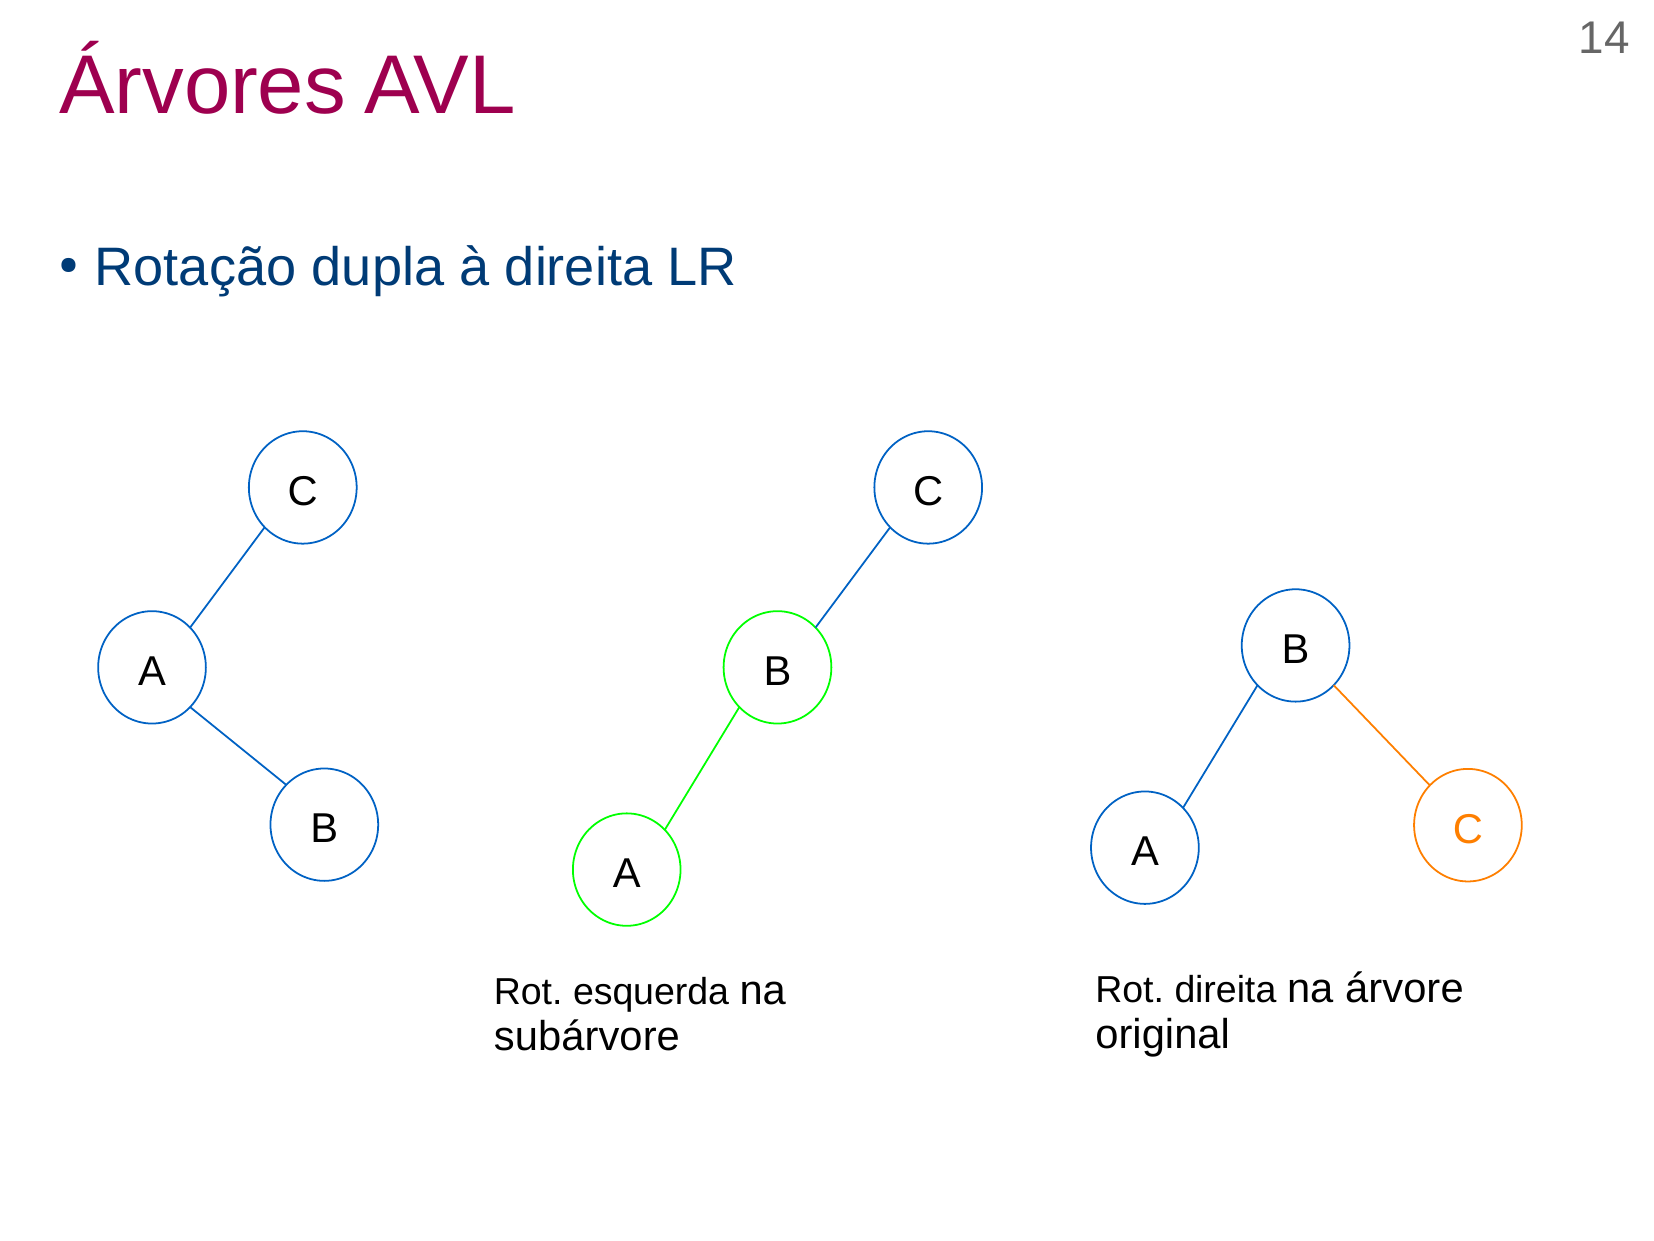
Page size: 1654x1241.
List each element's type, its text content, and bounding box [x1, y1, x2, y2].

text_box C [1414, 768, 1522, 882]
text_box Rot. direita na árvore original [1080, 957, 1621, 1146]
text_box A [98, 611, 206, 724]
text_box B [270, 768, 379, 881]
text_box C [248, 431, 357, 544]
list Rotação dupla à direita LR [59, 236, 1595, 1211]
text_box A [572, 813, 681, 926]
text_box A [1091, 791, 1199, 904]
text_box Rot. esquerda na subárvore [479, 958, 993, 1140]
text_box B [723, 611, 832, 724]
text_box B [1241, 589, 1350, 702]
title Árvores AVL [59, 29, 1595, 148]
text_box C [874, 431, 983, 544]
